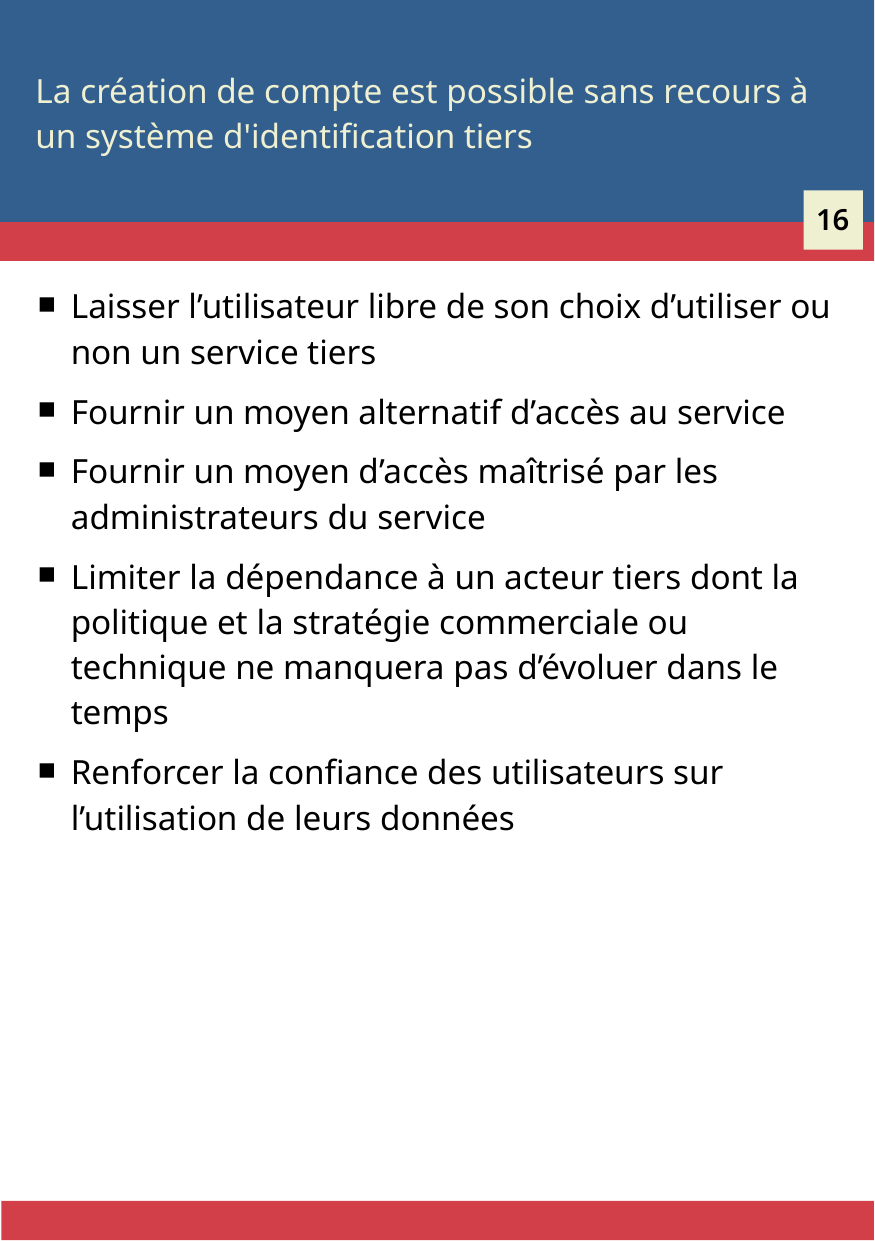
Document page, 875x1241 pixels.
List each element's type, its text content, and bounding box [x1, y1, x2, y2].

list Laisser l’utilisateur libre de son choix d’utiliser ou non un service tiers Fournir un moyen alternatif d’accès au service Fournir un moyen d’accès maîtrisé par les administrateurs du service Limiter la dépendance à un acteur tiers dont la politique et la stratégie commerciale ou technique ne manquera pas d’évoluer dans le temps Renforcer la confiance des utilisateurs sur l’utilisation de leurs données [23, 283, 839, 1111]
title La création de compte est possible sans recours à un système d'identification tiers [35, 13, 839, 213]
text_box 16 [803, 188, 863, 249]
